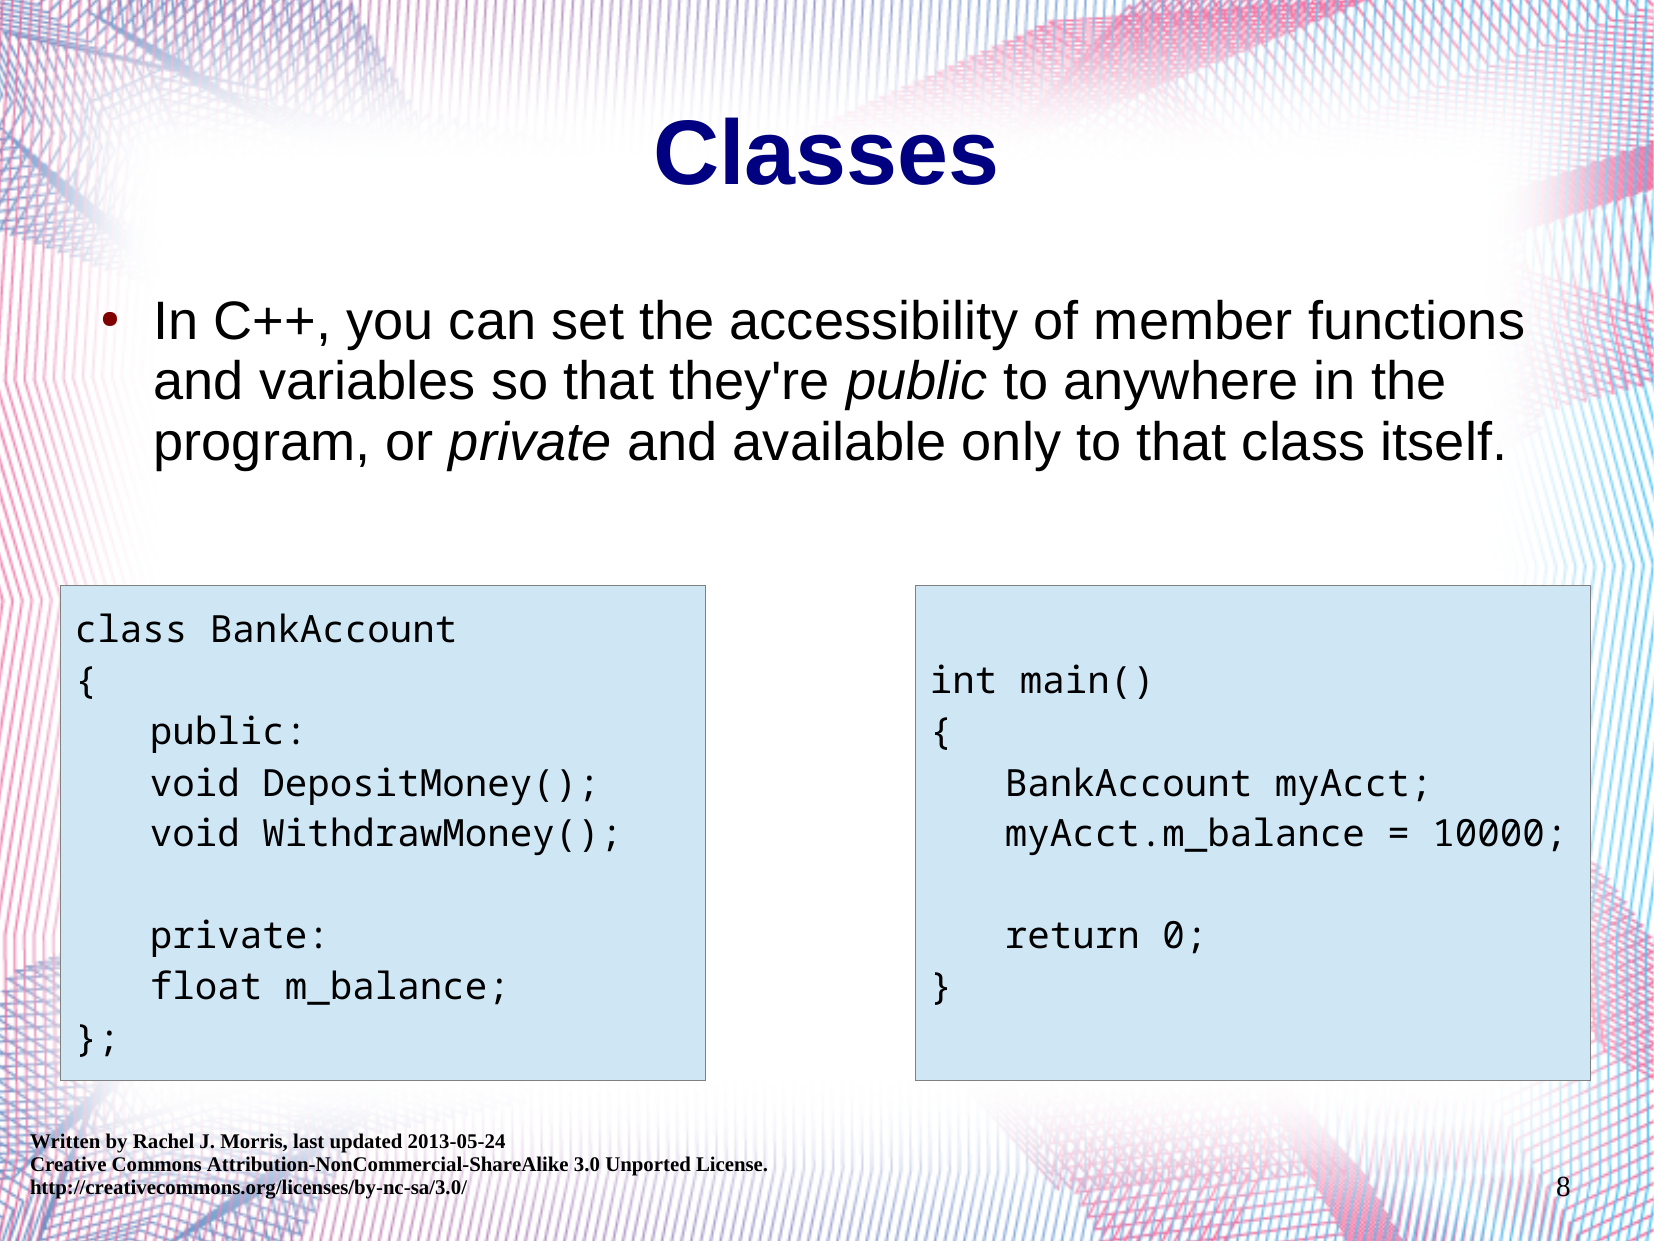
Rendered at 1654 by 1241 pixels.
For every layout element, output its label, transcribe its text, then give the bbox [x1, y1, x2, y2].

text_box int main() { BankAccount myAcct; myAcct.m_balance = 10000; return 0; } [915, 585, 1591, 1081]
title Classes [82, 49, 1571, 257]
text_box class BankAccount { public: void DepositMoney(); void WithdrawMoney(); private: float m_balance; }; [60, 585, 706, 1081]
list In C++, you can set the accessibility of member functions and variables so that they're public to anywhere in the program, or private and available only to that class itself. [82, 290, 1571, 473]
picture [0, 0, 1654, 1241]
